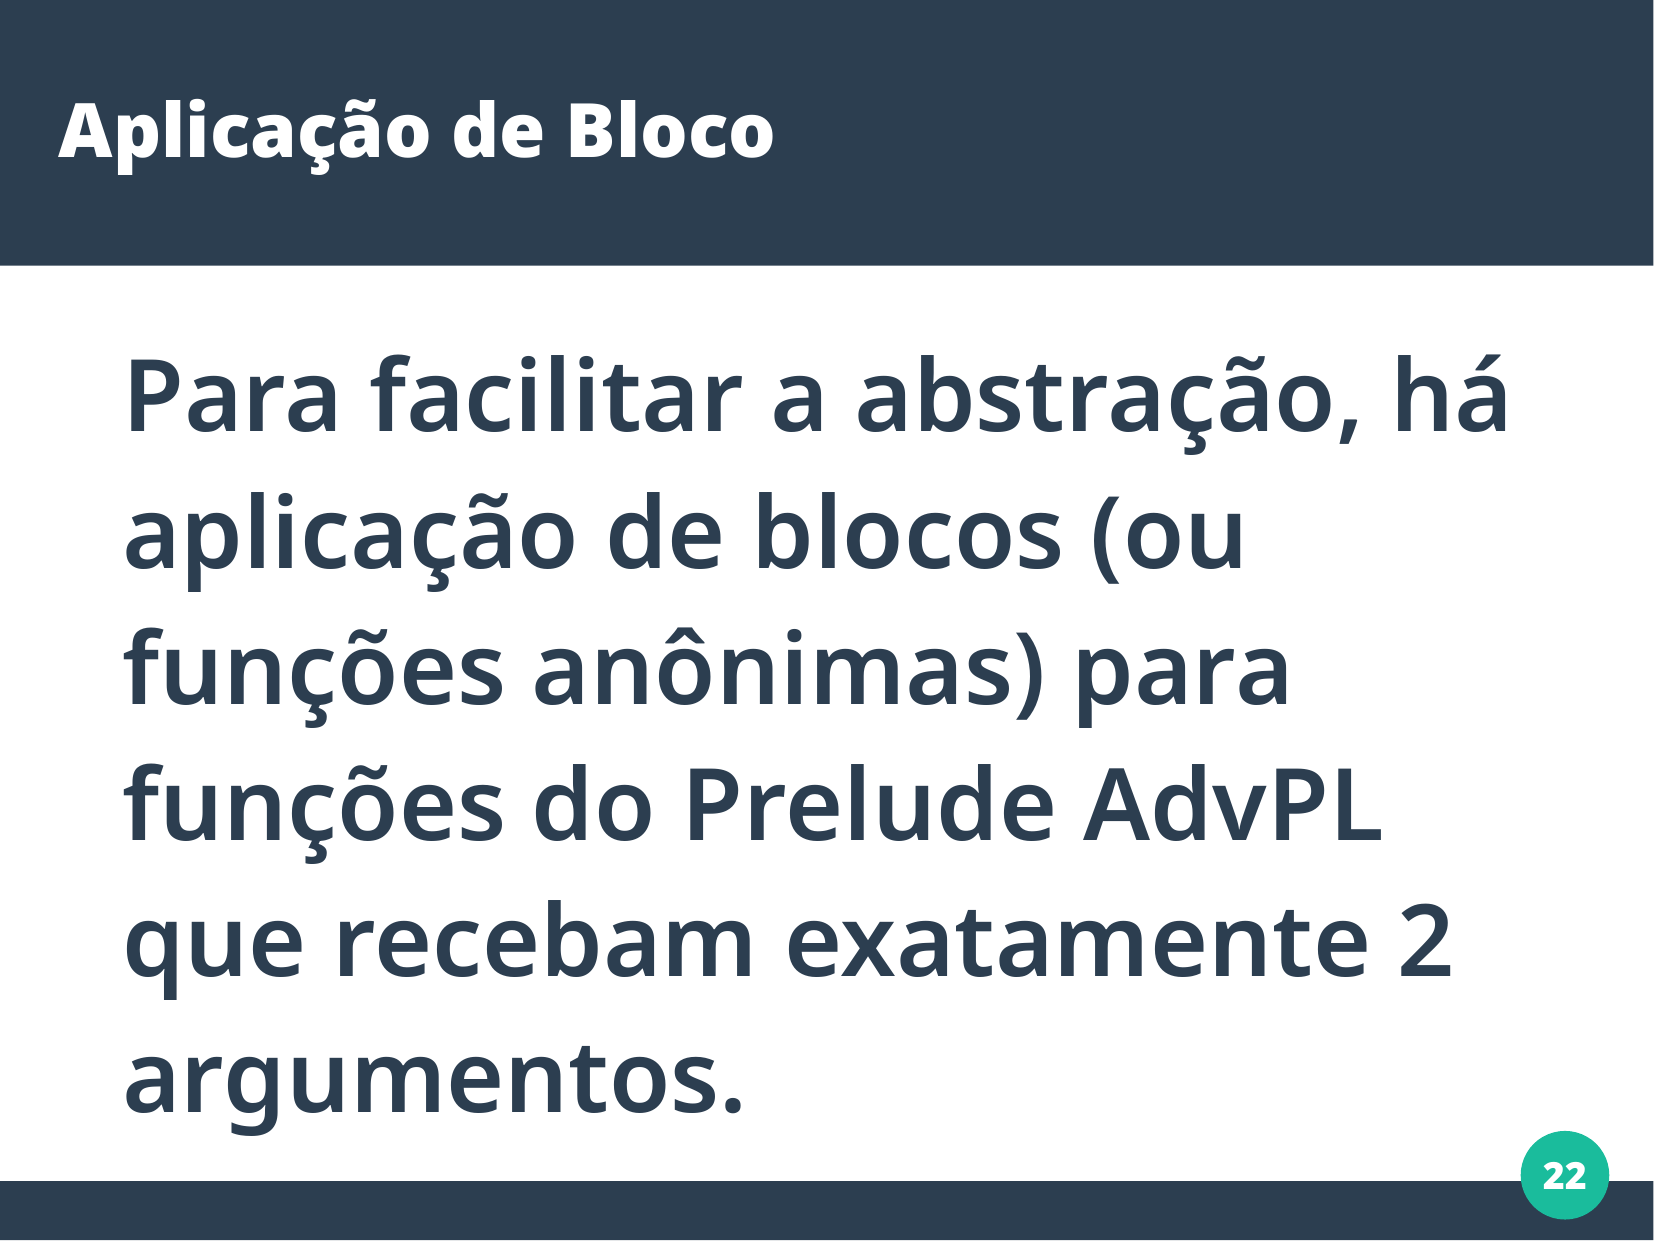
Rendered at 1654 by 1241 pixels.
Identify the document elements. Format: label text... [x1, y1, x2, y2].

list Para facilitar a abstração, há aplicação de blocos (ou funções anônimas) para funções do Prelude AdvPL que recebam exatamente 2 argumentos. [59, 324, 1595, 1152]
title Aplicação de Bloco [59, 49, 1595, 207]
